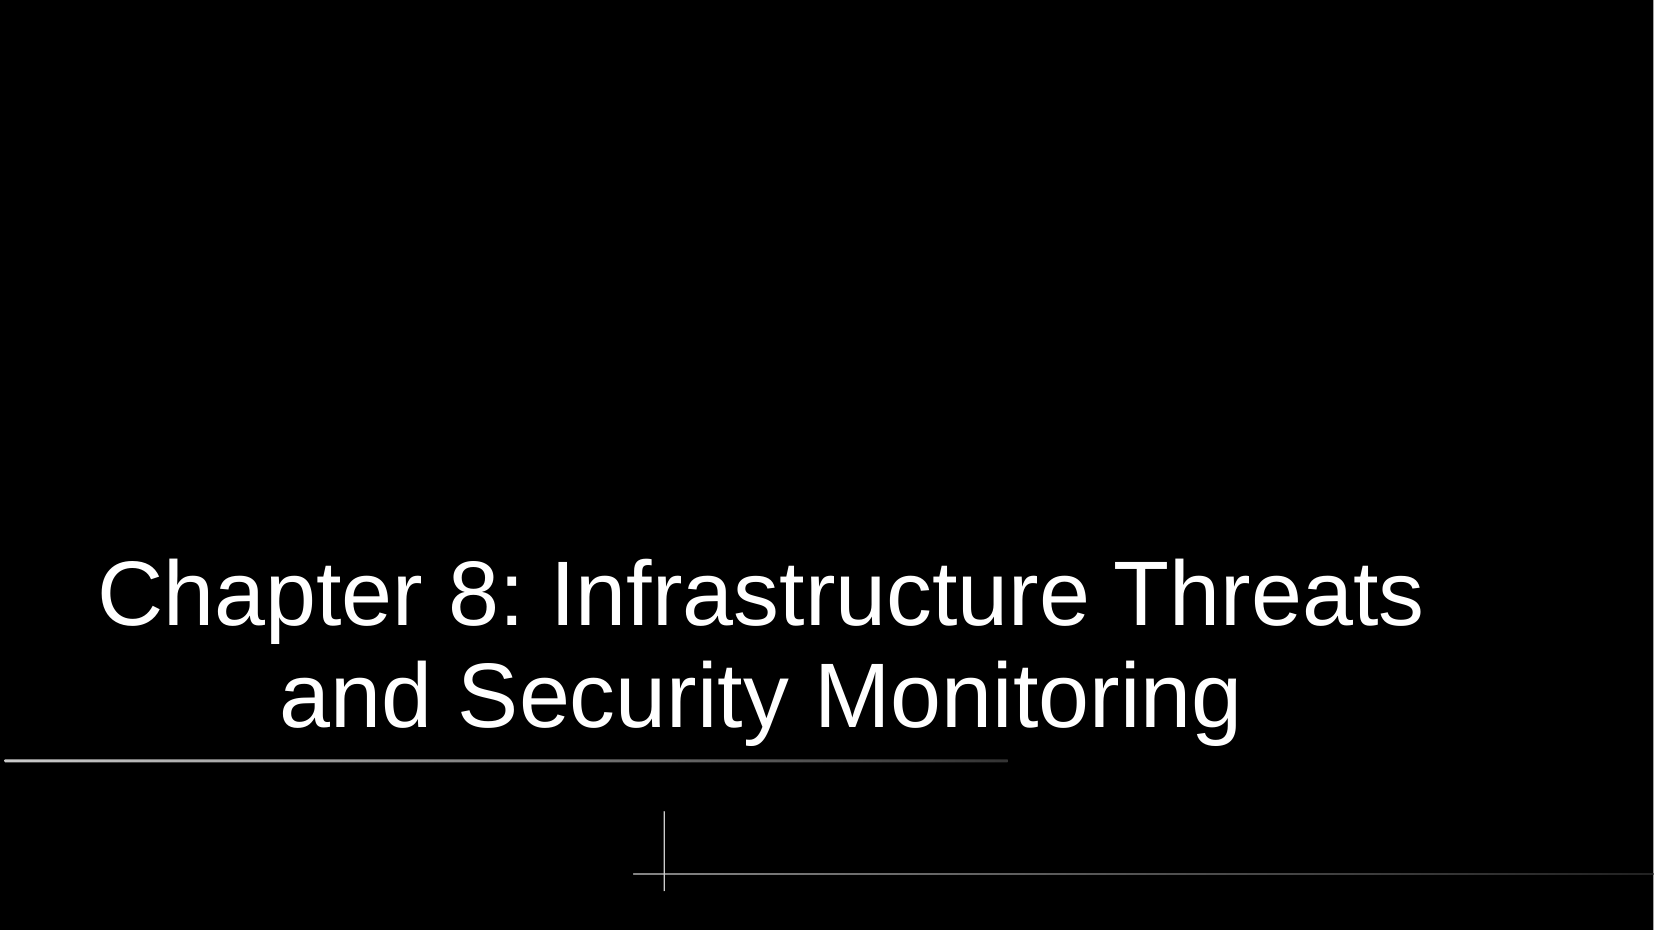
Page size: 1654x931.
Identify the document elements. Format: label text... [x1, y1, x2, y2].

title Chapter 8: Infrastructure Threats and Security Monitoring [23, 542, 1501, 748]
